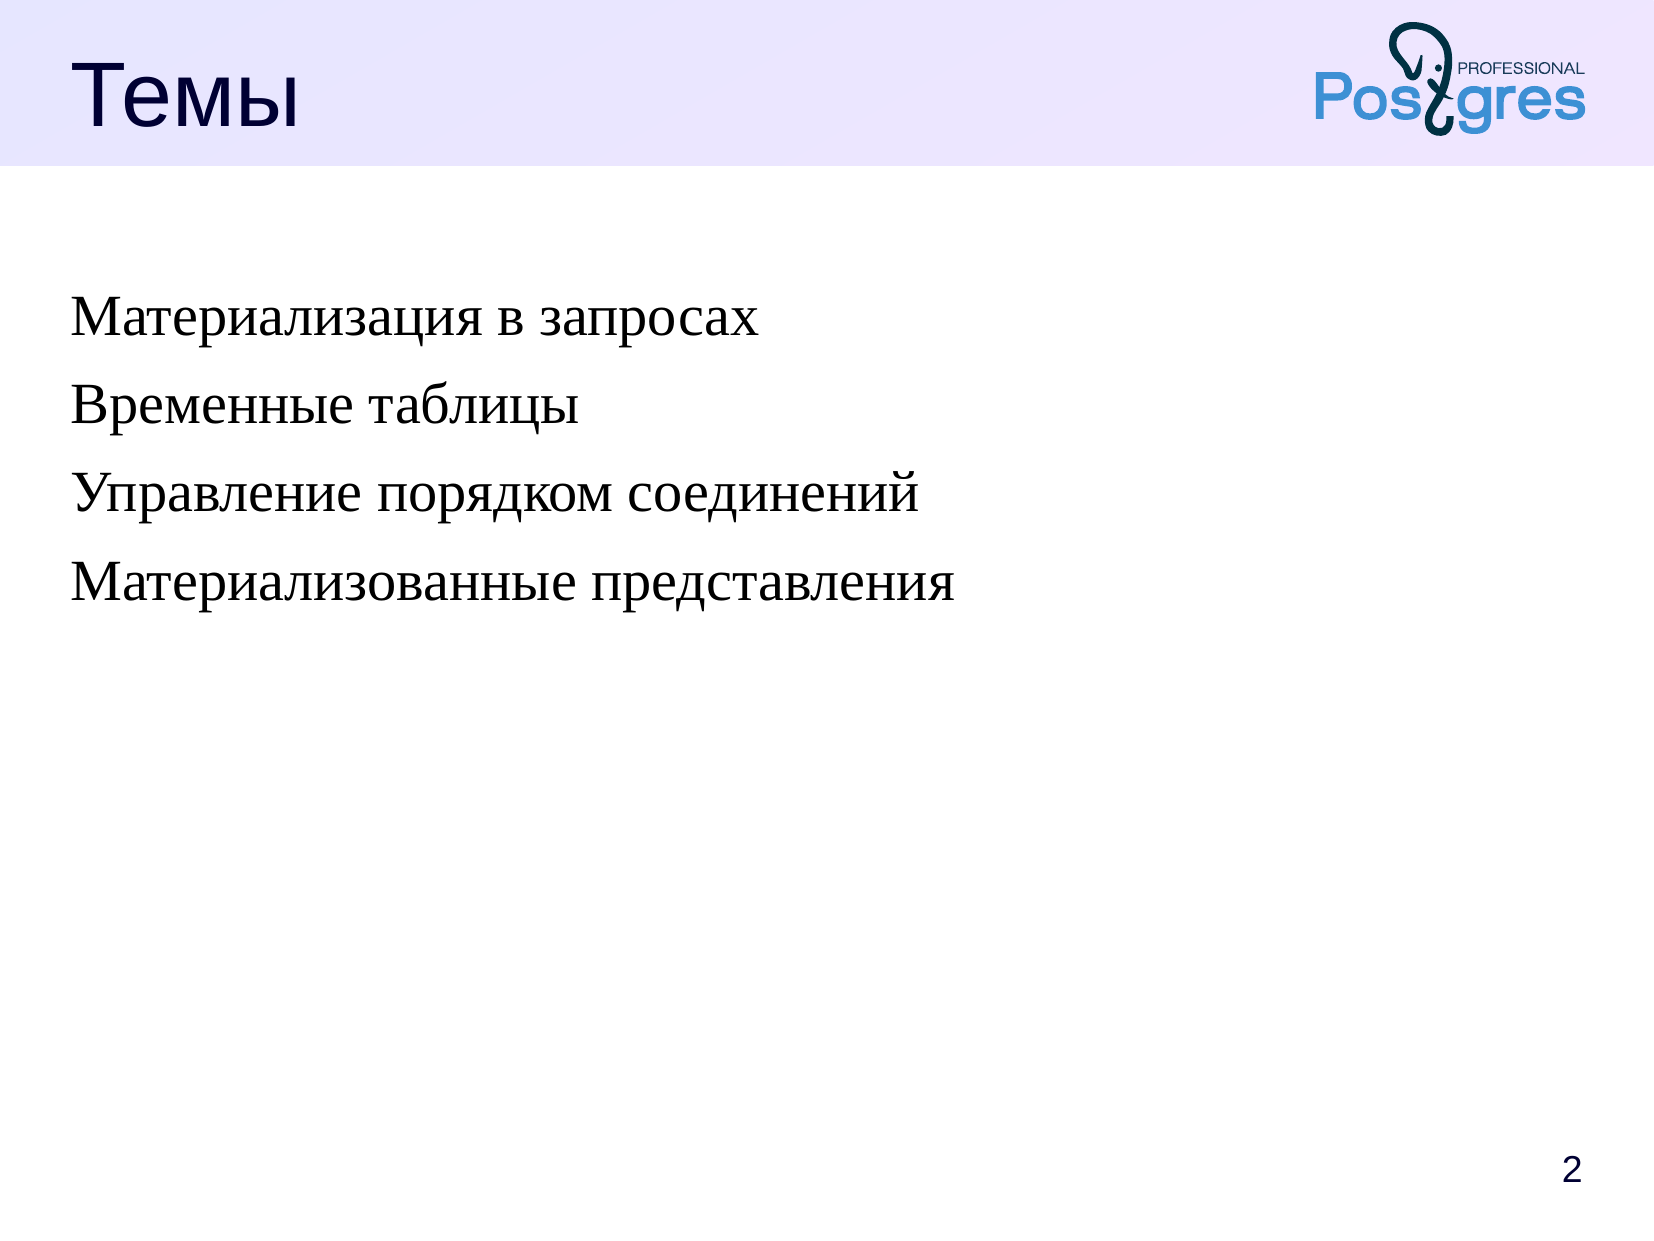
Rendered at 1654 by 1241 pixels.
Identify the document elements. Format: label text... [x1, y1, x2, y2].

title Темы [70, 43, 1241, 147]
list Материализация в запросах Временные таблицы Управление порядком соединений Материализованные представления [70, 283, 1583, 1141]
